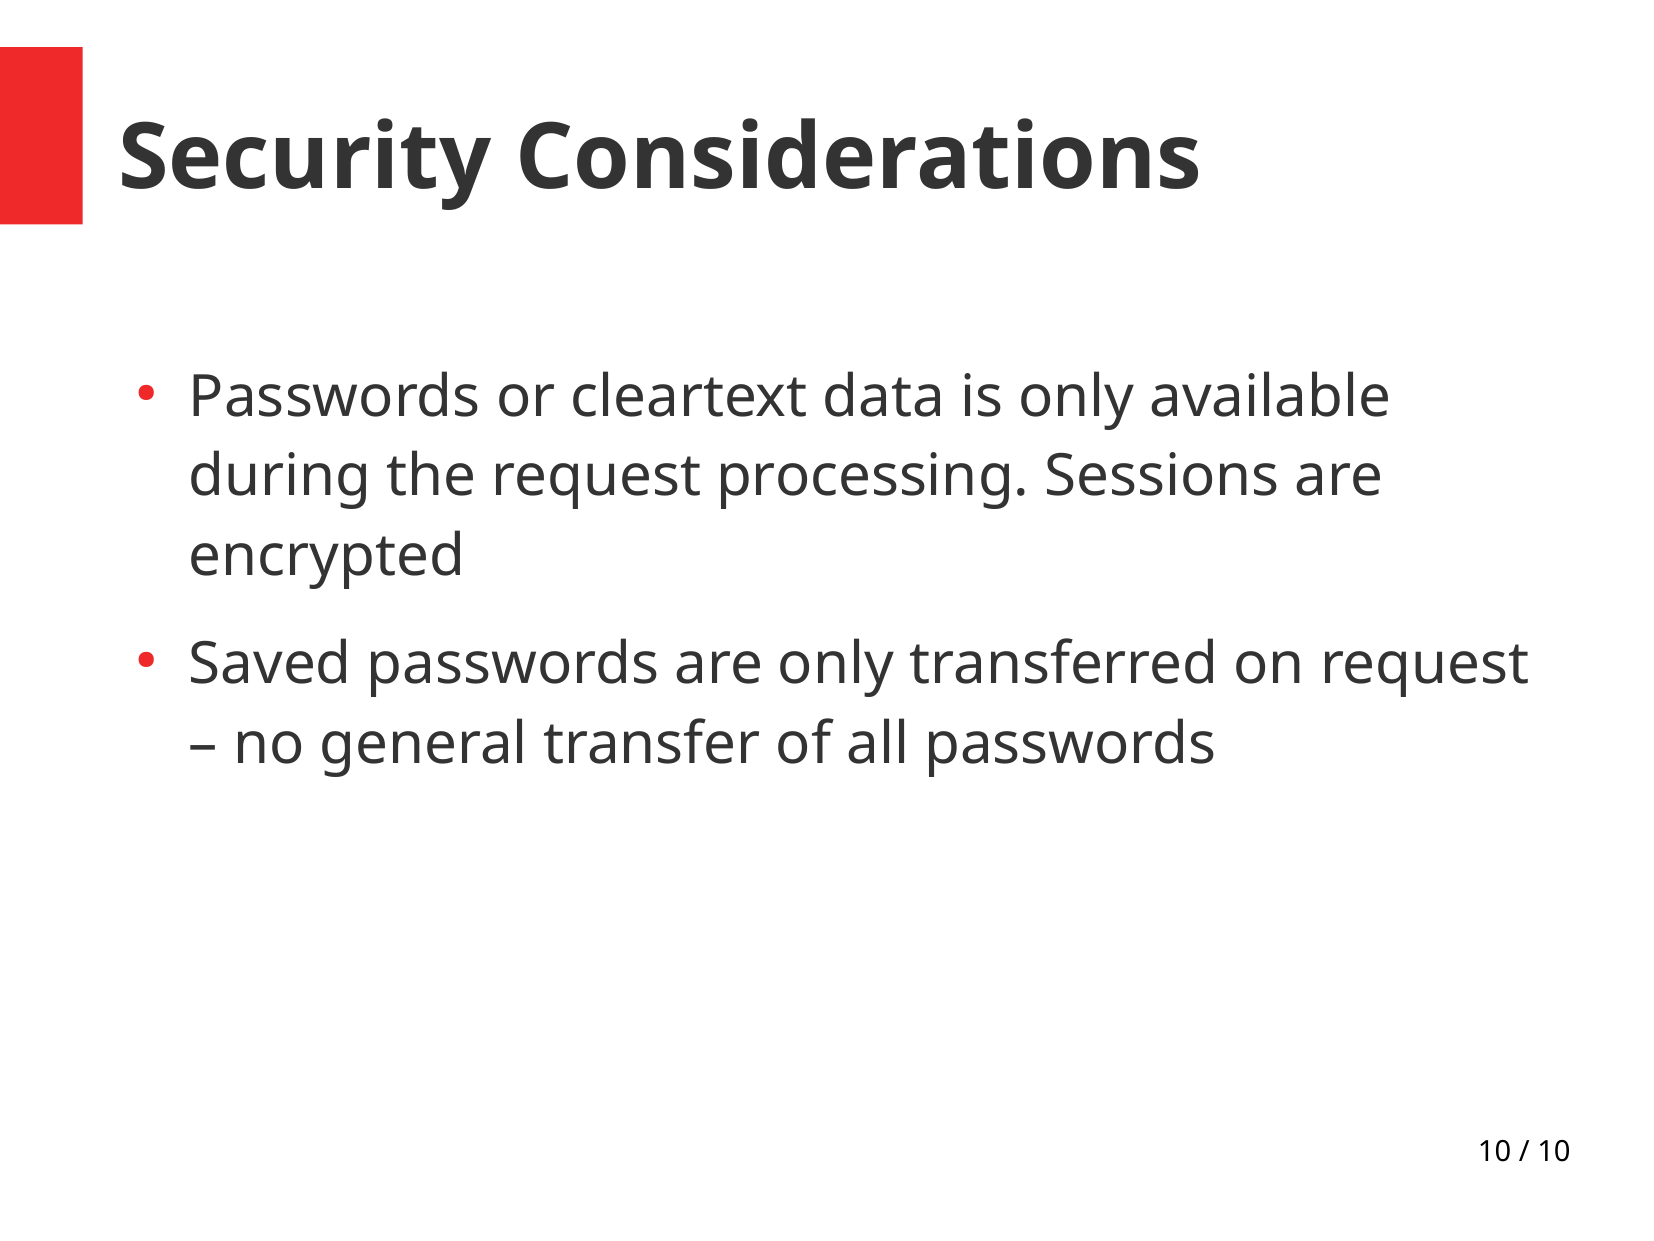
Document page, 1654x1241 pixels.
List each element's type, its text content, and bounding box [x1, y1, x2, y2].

title Security Considerations [118, 49, 1571, 257]
list Passwords or cleartext data is only available during the request processing. Sessions are encrypted Saved passwords are only transferred on request – no general transfer of all passwords [118, 354, 1536, 1074]
